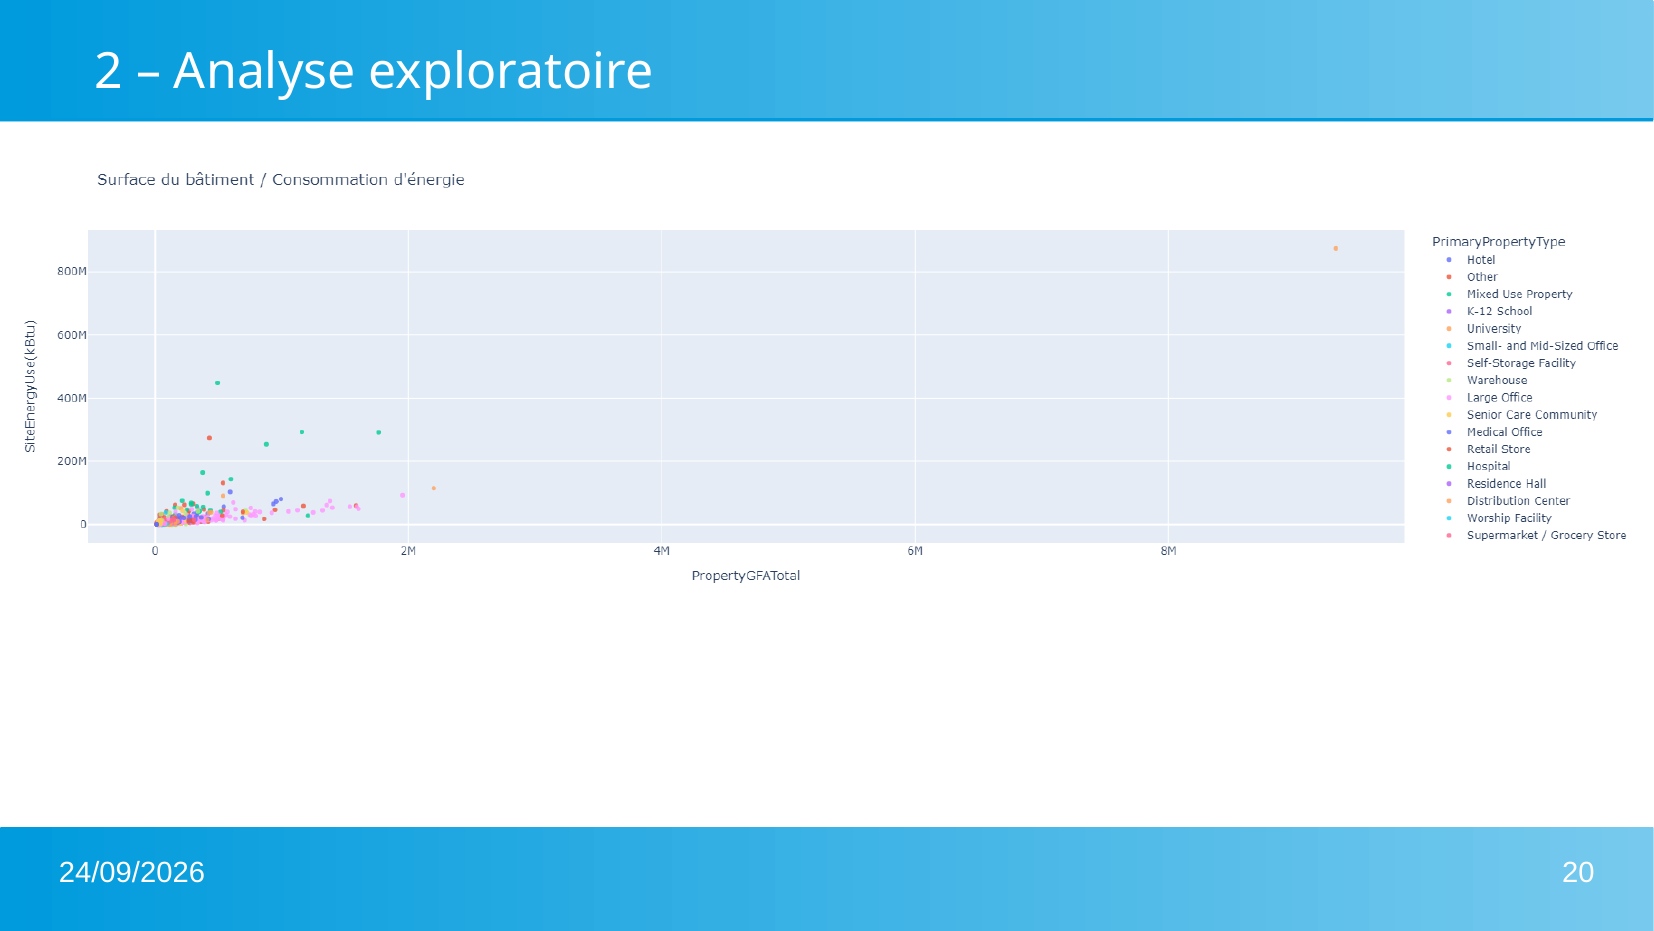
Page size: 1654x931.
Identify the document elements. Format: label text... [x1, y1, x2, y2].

picture [15, 139, 1642, 615]
title 2 – Analyse exploratoire [59, 29, 1595, 108]
